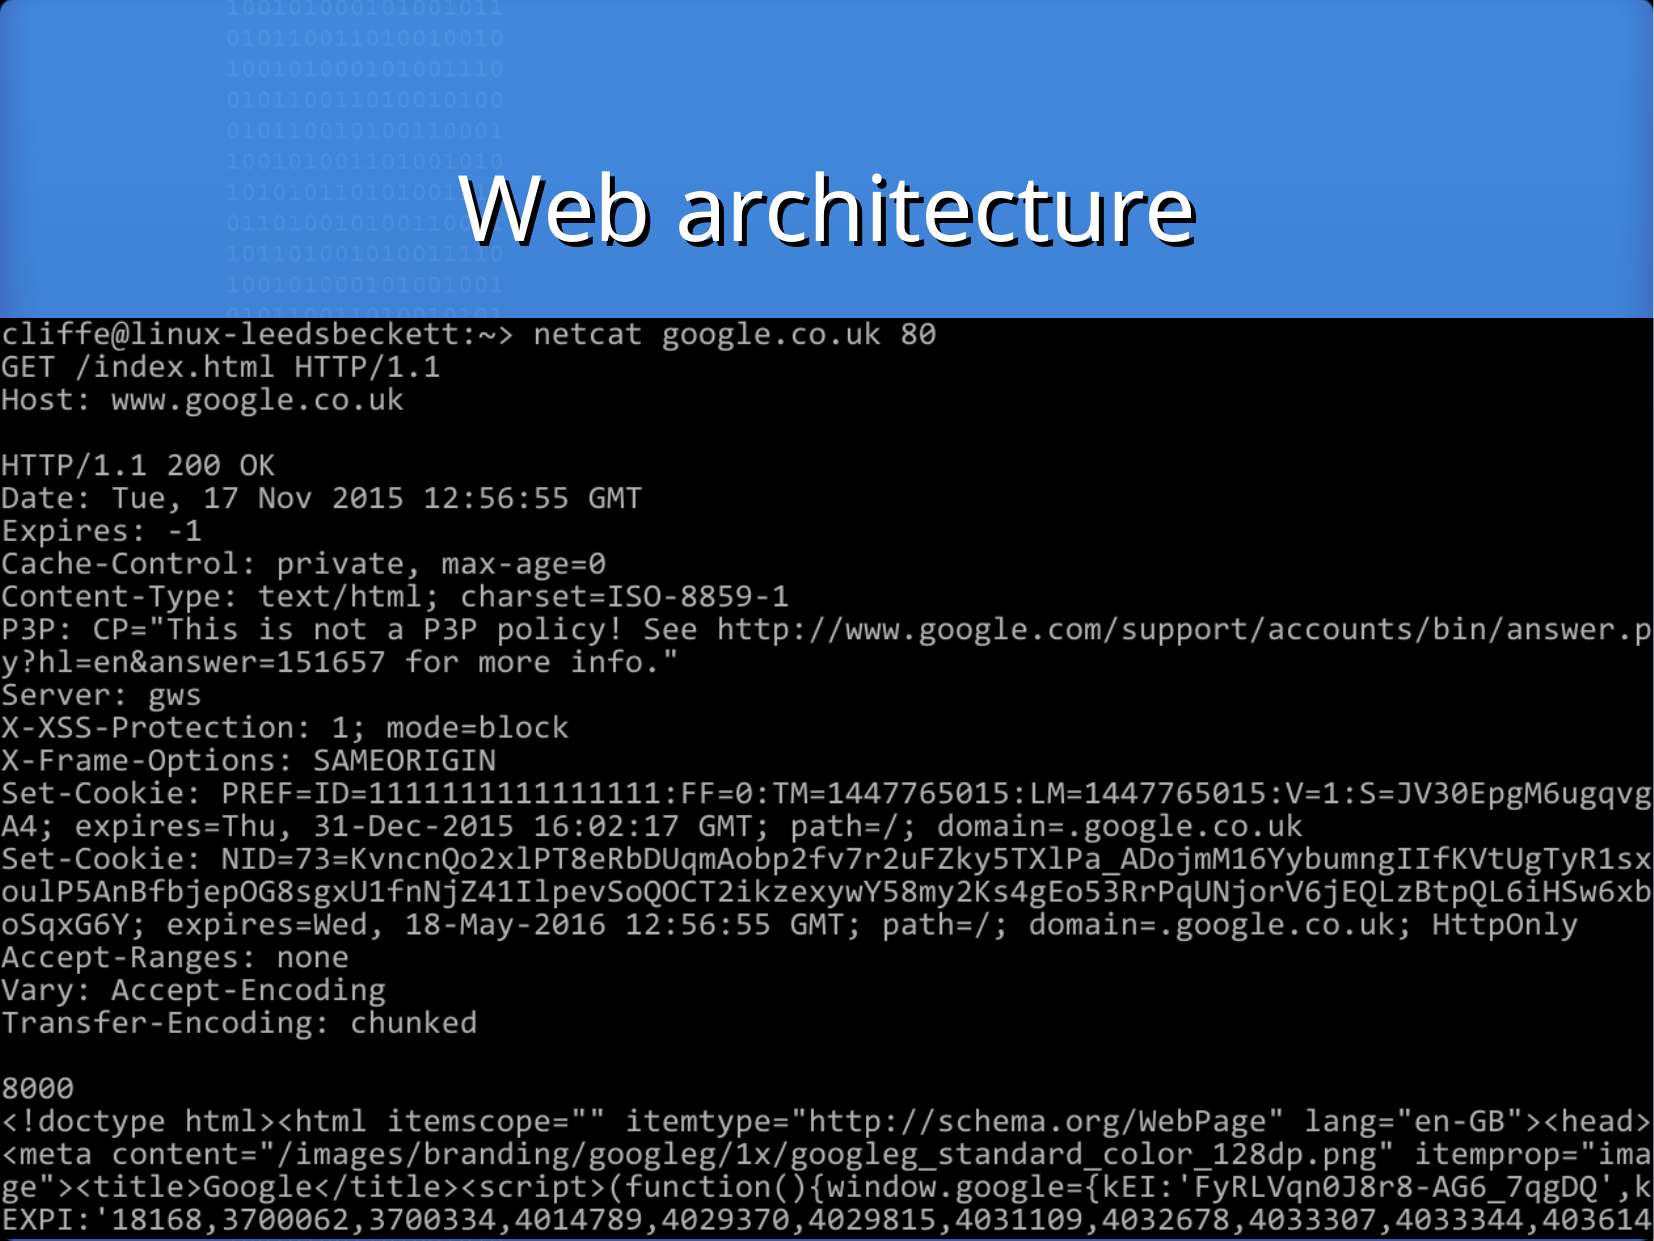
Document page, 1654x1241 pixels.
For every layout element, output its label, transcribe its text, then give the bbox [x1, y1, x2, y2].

title Web architecture [121, 102, 1534, 310]
picture [0, 0, 1654, 1241]
